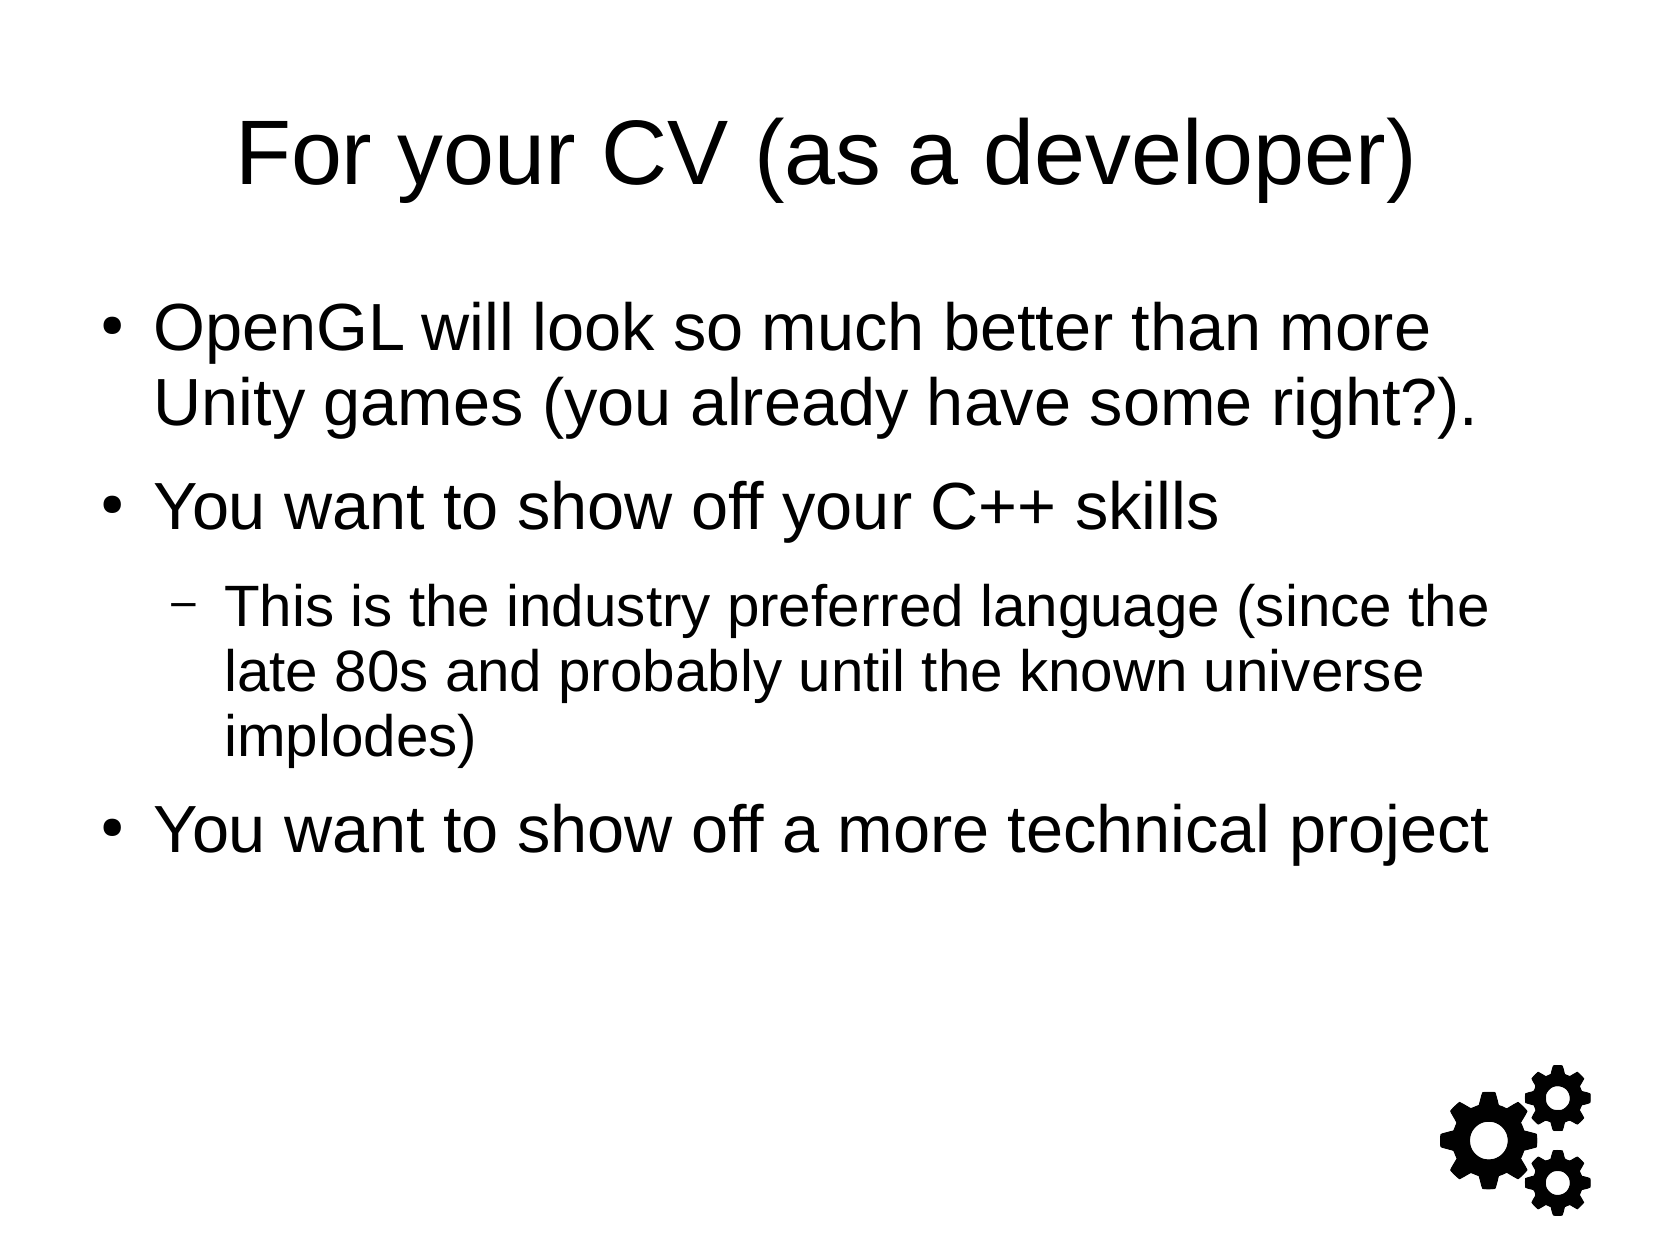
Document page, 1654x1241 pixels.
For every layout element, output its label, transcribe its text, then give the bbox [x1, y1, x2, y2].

title For your CV (as a developer) [82, 49, 1571, 257]
picture [1440, 1065, 1591, 1216]
list OpenGL will look so much better than more Unity games (you already have some right?). You want to show off your C++ skills This is the industry preferred language (since the late 80s and probably until the known universe implodes) You want to show off a more technical project [82, 290, 1571, 1010]
